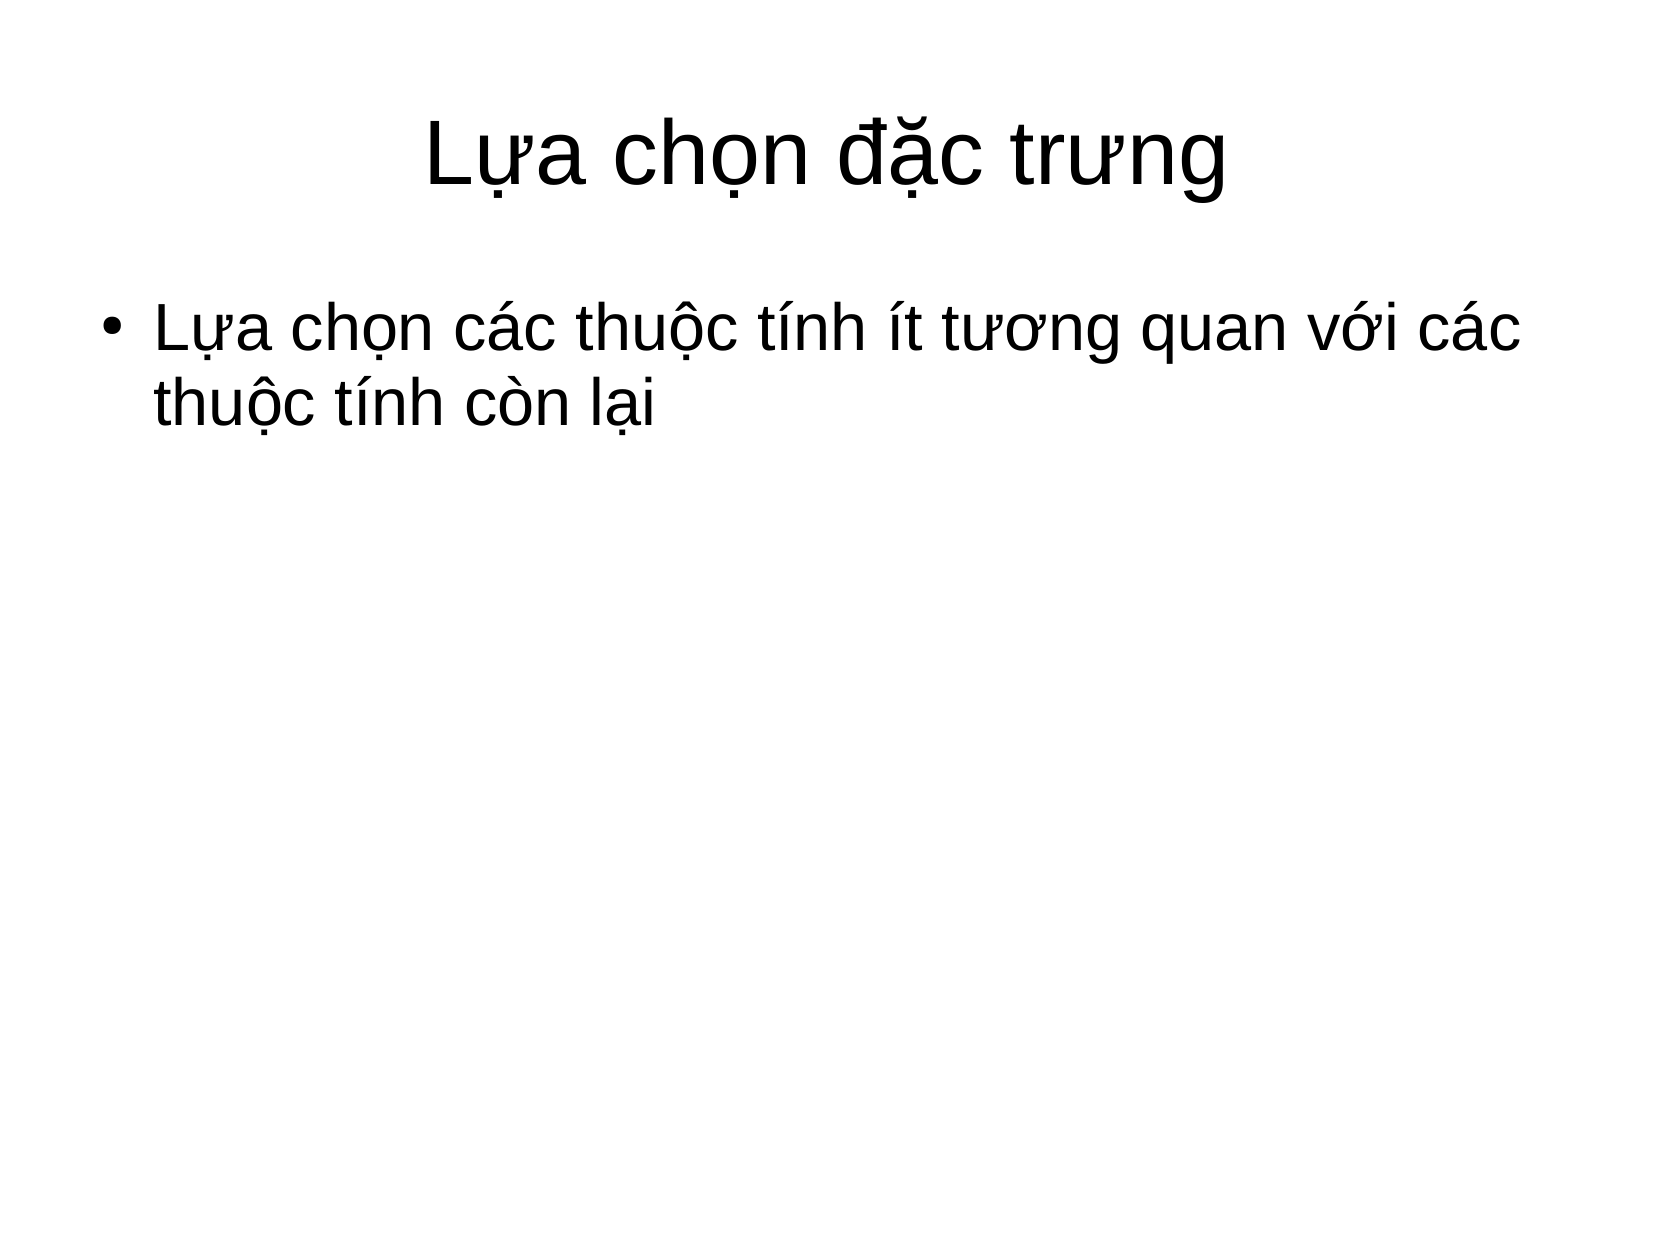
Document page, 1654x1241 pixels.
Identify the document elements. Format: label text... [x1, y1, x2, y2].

list Lựa chọn các thuộc tính ít tương quan với các thuộc tính còn lại [82, 290, 1571, 1010]
title Lựa chọn đặc trưng [82, 49, 1571, 257]
